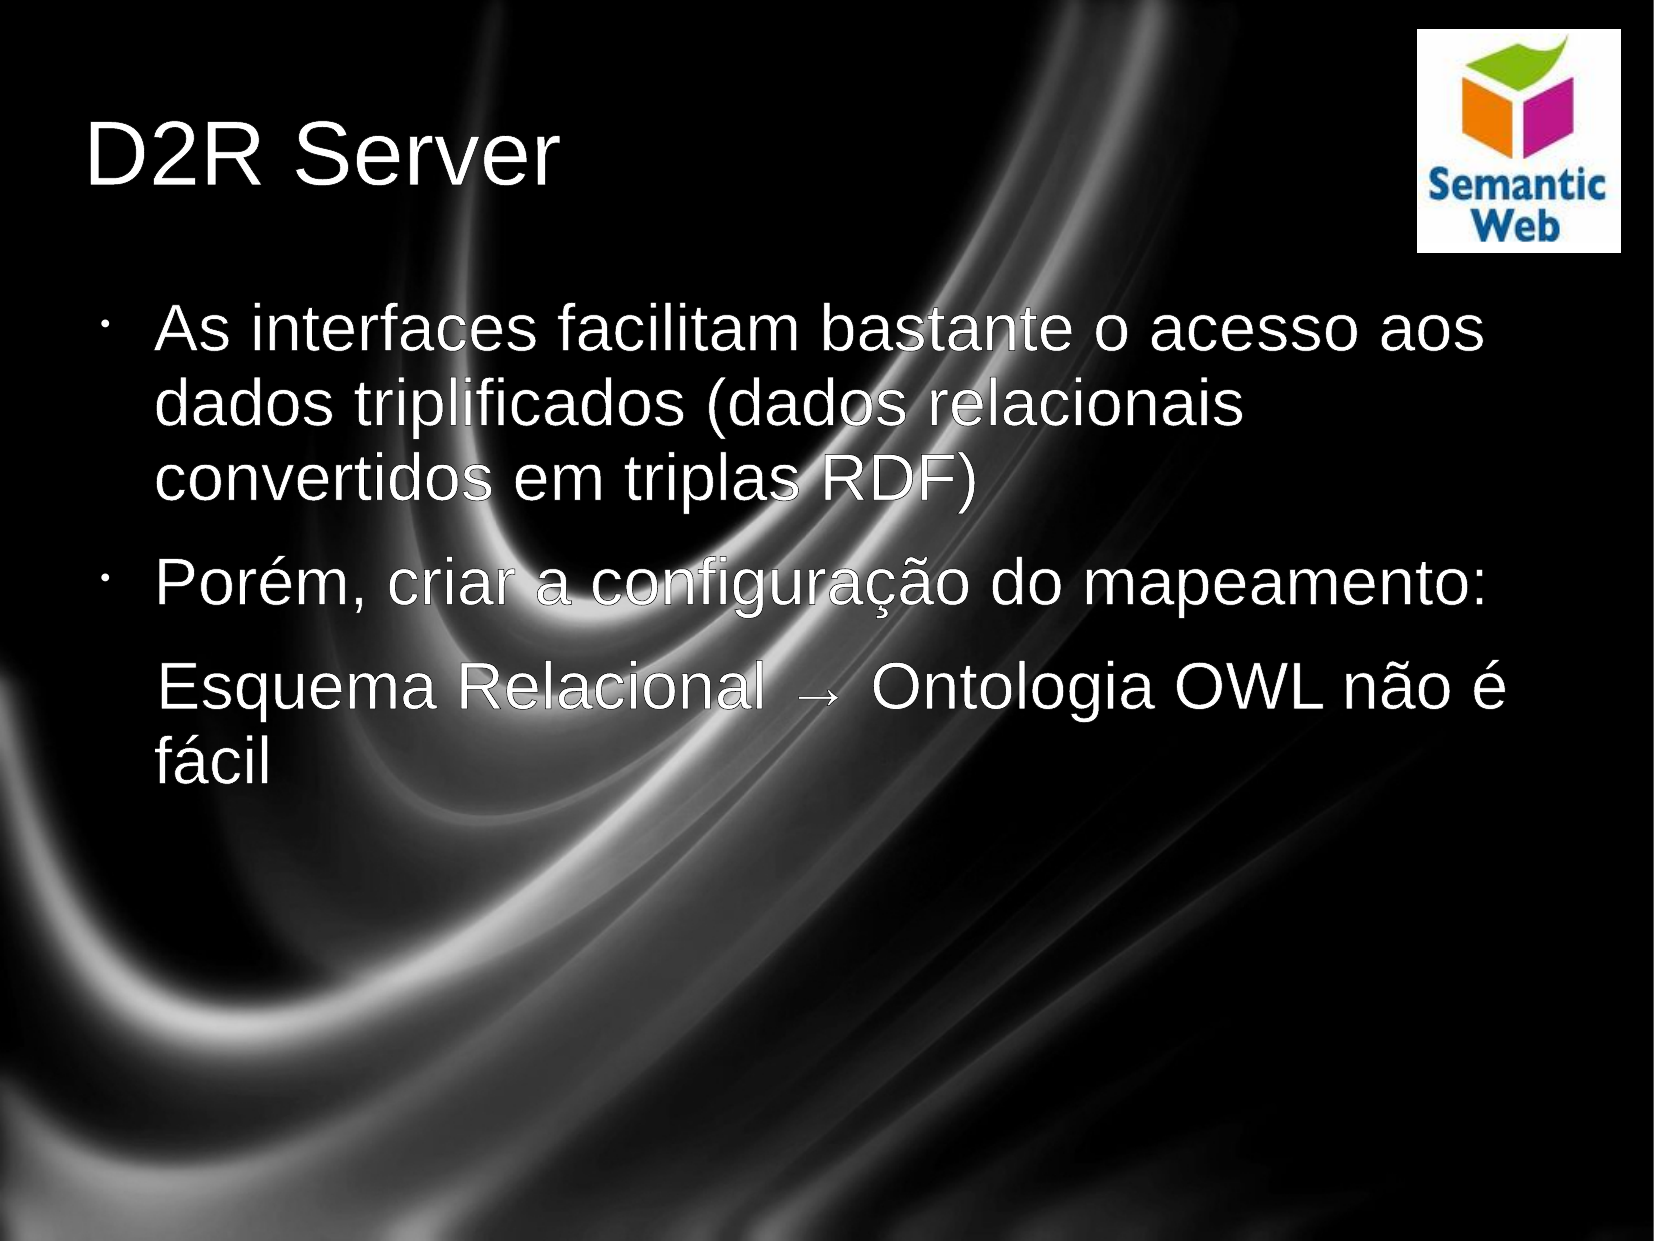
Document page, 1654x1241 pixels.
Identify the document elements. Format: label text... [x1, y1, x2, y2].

title D2R Server [82, 49, 1359, 257]
list As interfaces facilitam bastante o acesso aos dados triplificados (dados relacionais convertidos em triplas RDF) Porém, criar a configuração do mapeamento: Esquema Relacional → Ontologia OWL não é fácil [82, 290, 1571, 1109]
picture [0, 0, 1654, 1241]
